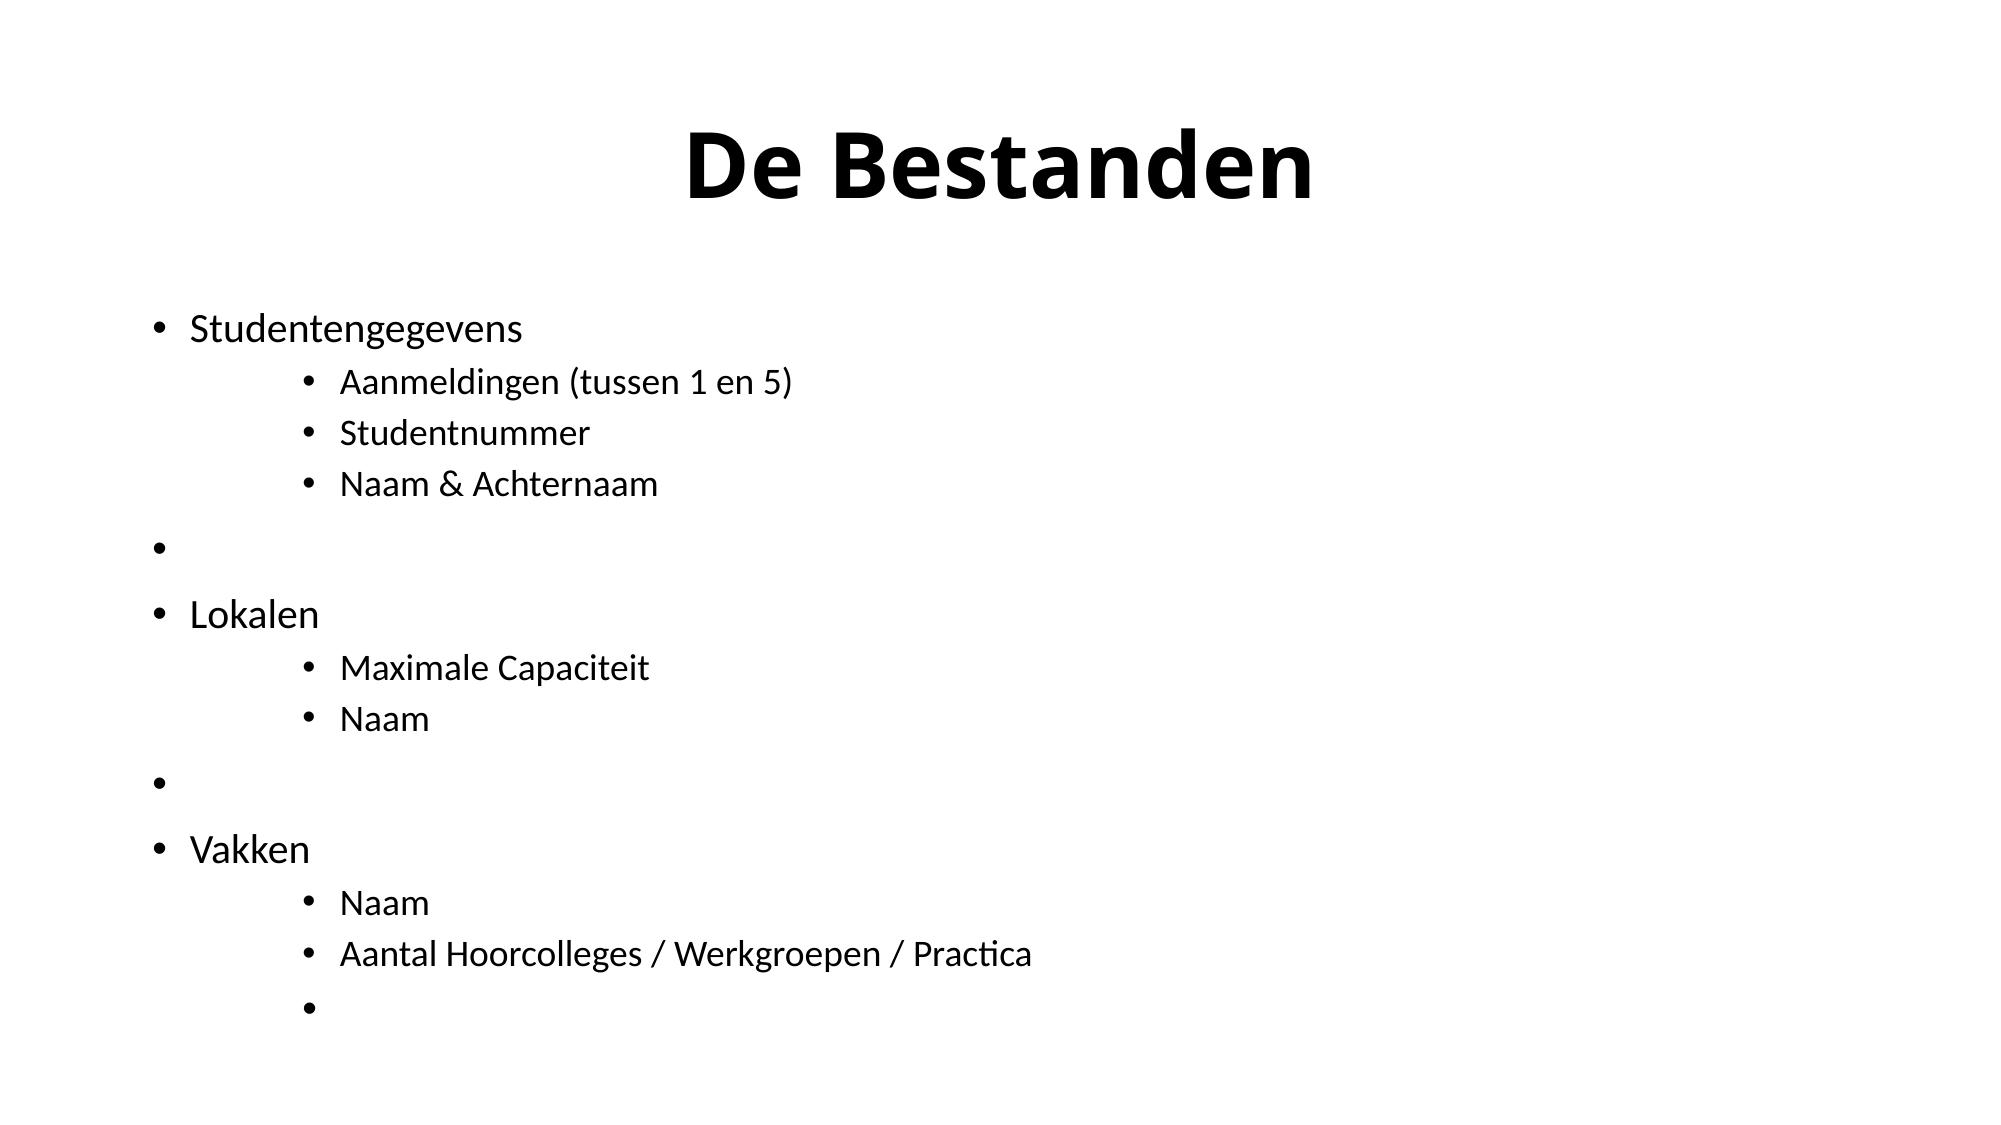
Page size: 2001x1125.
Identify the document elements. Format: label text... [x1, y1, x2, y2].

title De Bestanden [137, 59, 1863, 278]
list Studentengegevens Aanmeldingen (tussen 1 en 5) Studentnummer Naam & Achternaam Lokalen Maximale Capaciteit Naam Vakken Naam Aantal Hoorcolleges / Werkgroepen / Practica [137, 299, 1863, 1014]
